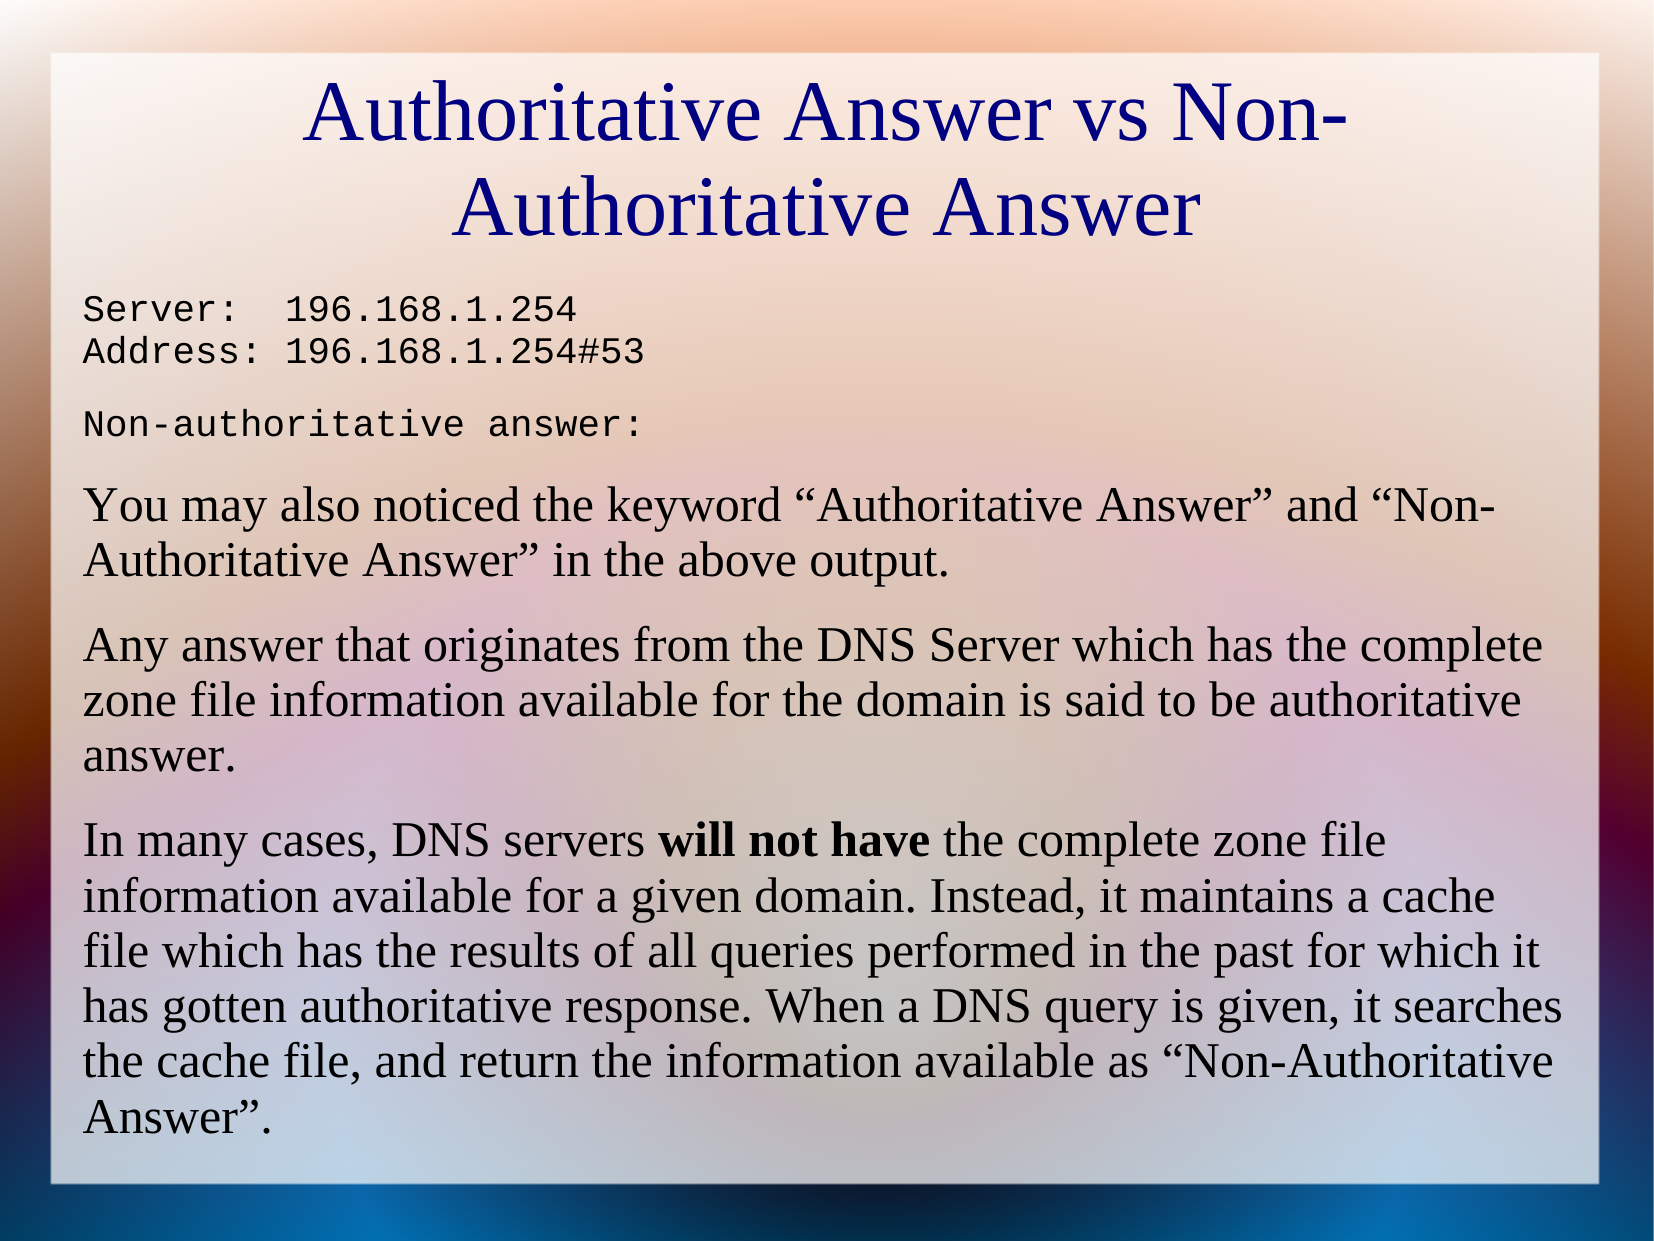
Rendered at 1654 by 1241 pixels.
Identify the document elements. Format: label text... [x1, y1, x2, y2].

picture [0, 0, 1654, 1241]
title Authoritative Answer vs Non-Authoritative Answer [82, 55, 1571, 263]
list Server: 196.168.1.254 Address: 196.168.1.254#53 Non-authoritative answer: You may also noticed the keyword “Authoritative Answer” and “Non-Authoritative Answer” in the above output. Any answer that originates from the DNS Server which has the complete zone file information available for the domain is said to be authoritative answer. In many cases, DNS servers will not have the complete zone file information available for a given domain. Instead, it maintains a cache file which has the results of all queries performed in the past for which it has gotten authoritative response. When a DNS query is given, it searches the cache file, and return the information available as “Non-Authoritative Answer”. [82, 290, 1571, 1148]
